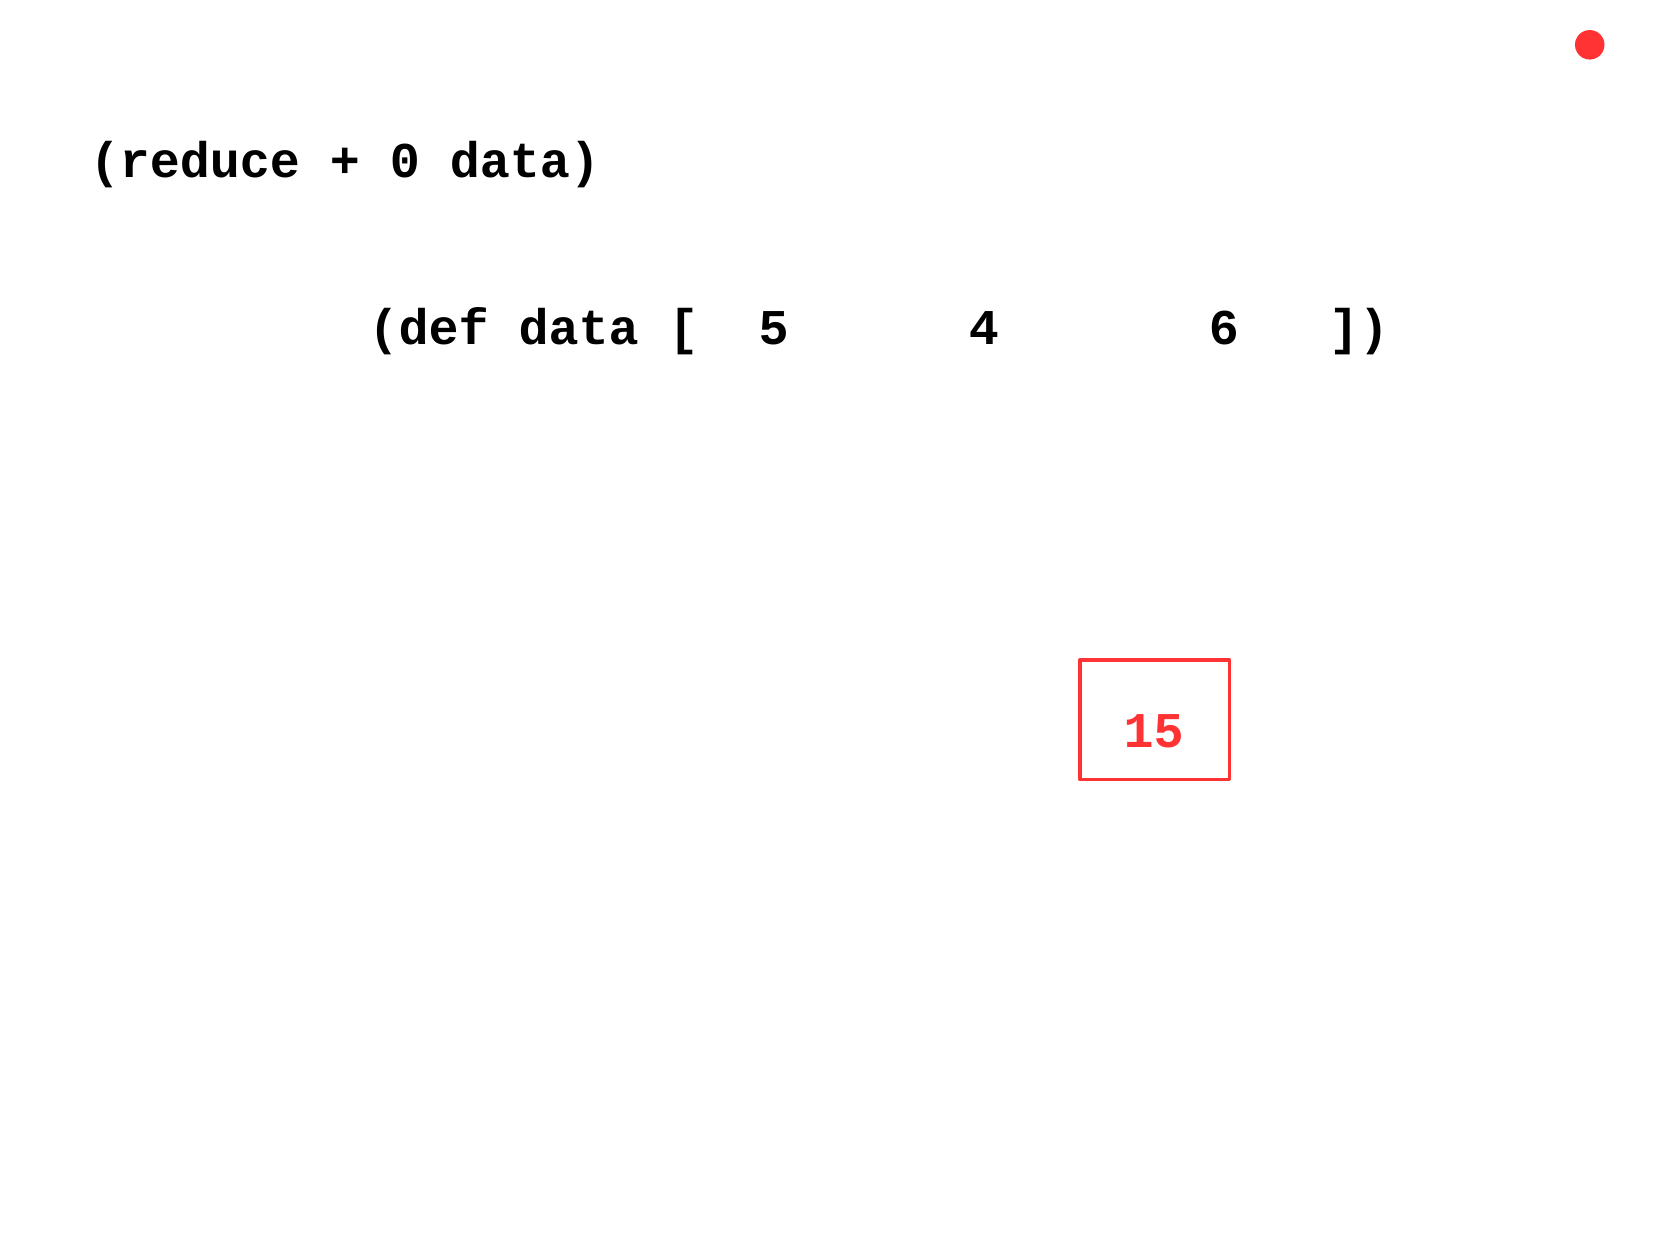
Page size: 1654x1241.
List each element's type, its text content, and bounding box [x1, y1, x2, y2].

text_box [1574, 30, 1605, 60]
text_box (reduce + 0 data) [74, 74, 1260, 260]
text_box 15 [1108, 689, 1199, 762]
text_box (def data [ 5 4 6 ]) [353, 286, 1485, 358]
